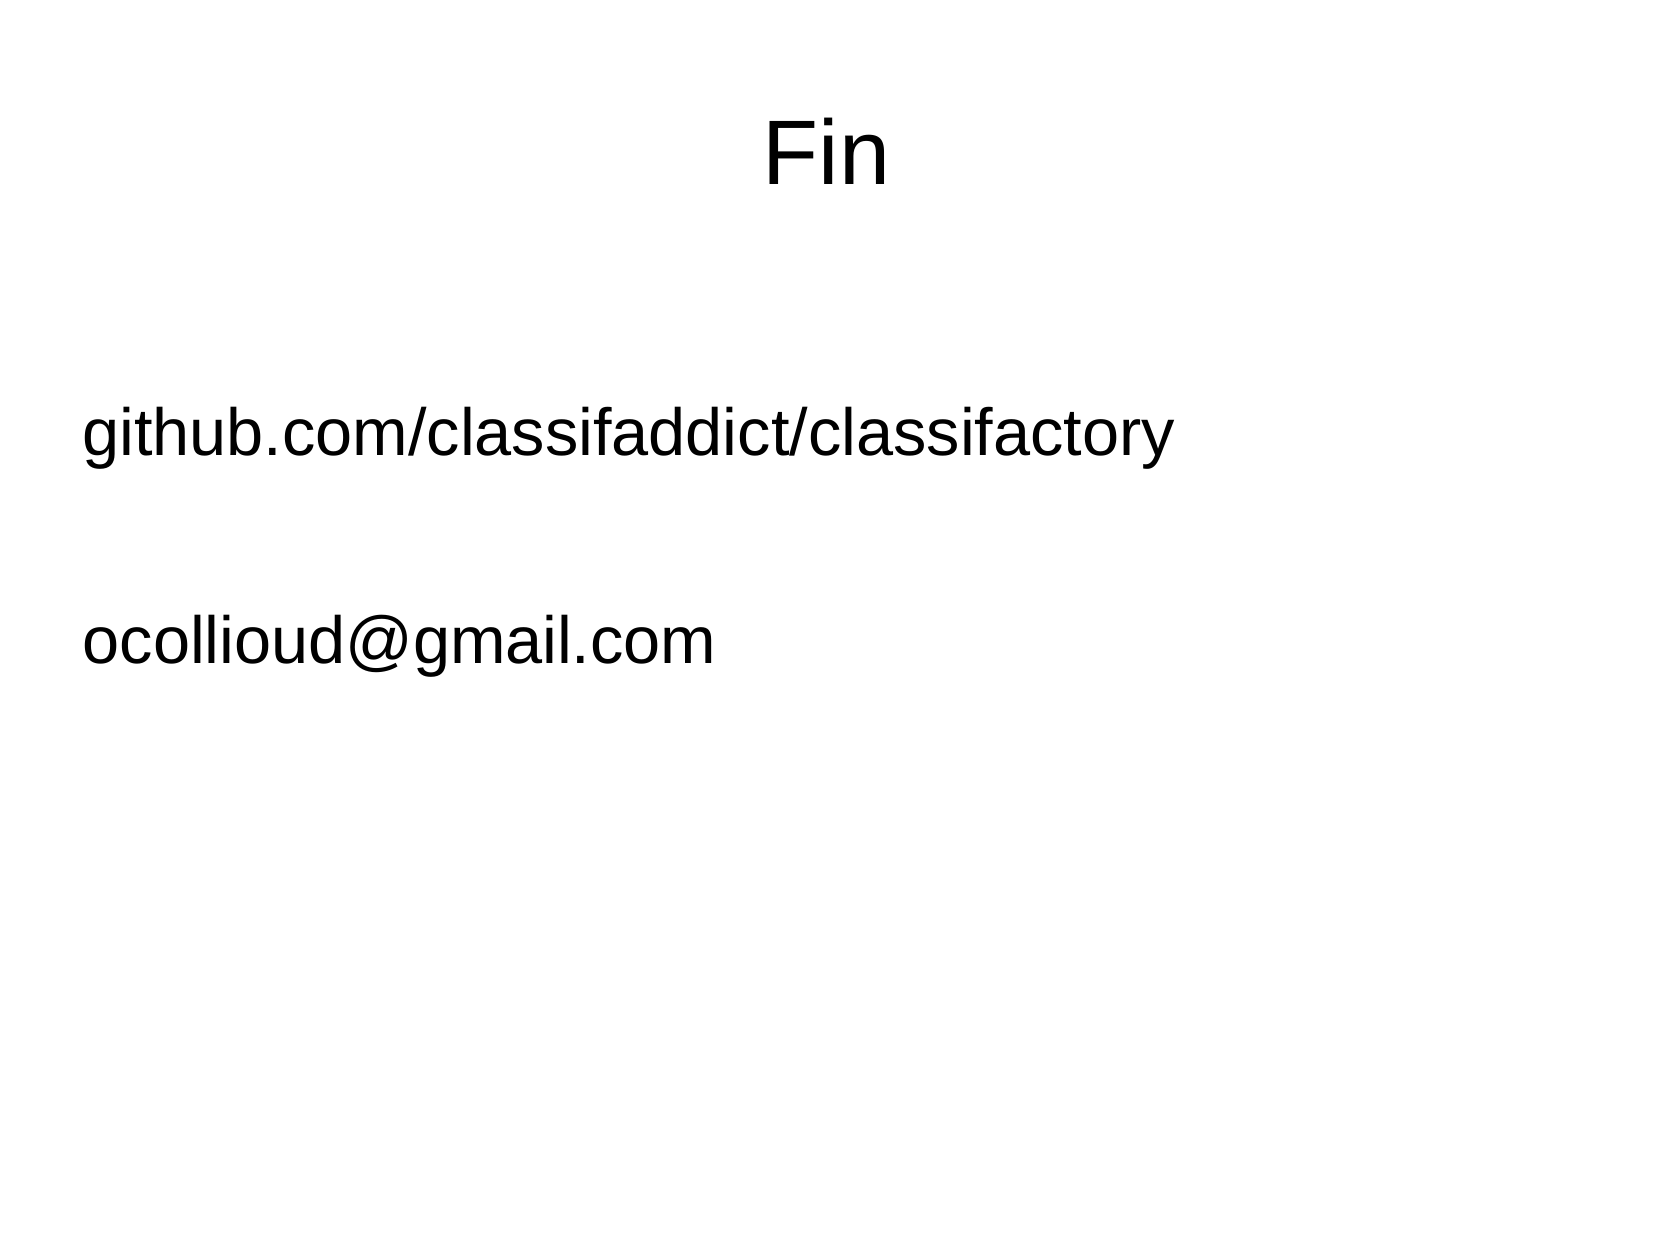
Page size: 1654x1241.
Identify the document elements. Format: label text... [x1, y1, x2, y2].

list github.com/classifaddict/classifactory ocollioud@gmail.com [82, 290, 1571, 1010]
title Fin [82, 49, 1571, 257]
